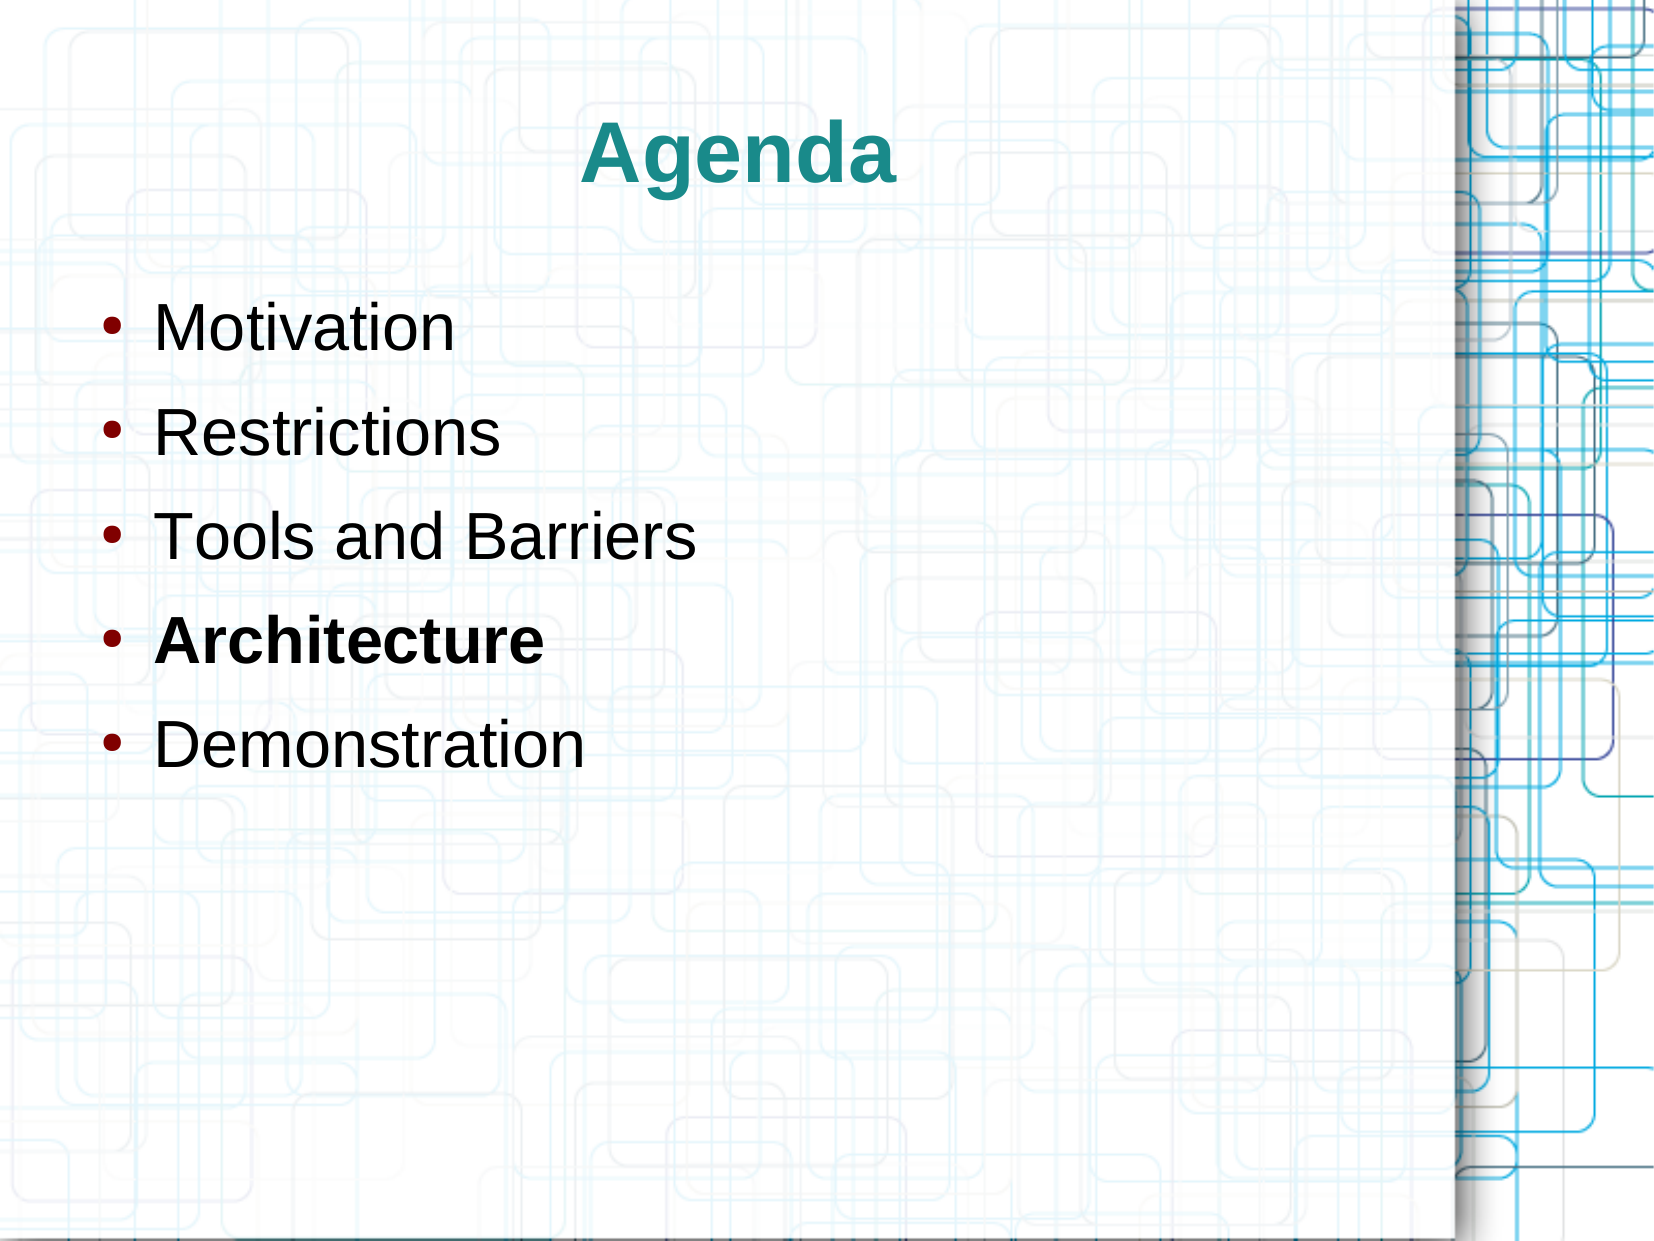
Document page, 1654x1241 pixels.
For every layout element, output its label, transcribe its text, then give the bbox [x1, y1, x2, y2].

list Motivation Restrictions Tools and Barriers Architecture Demonstration [82, 290, 1418, 1010]
title Agenda [59, 49, 1418, 257]
picture [0, 0, 1654, 1241]
